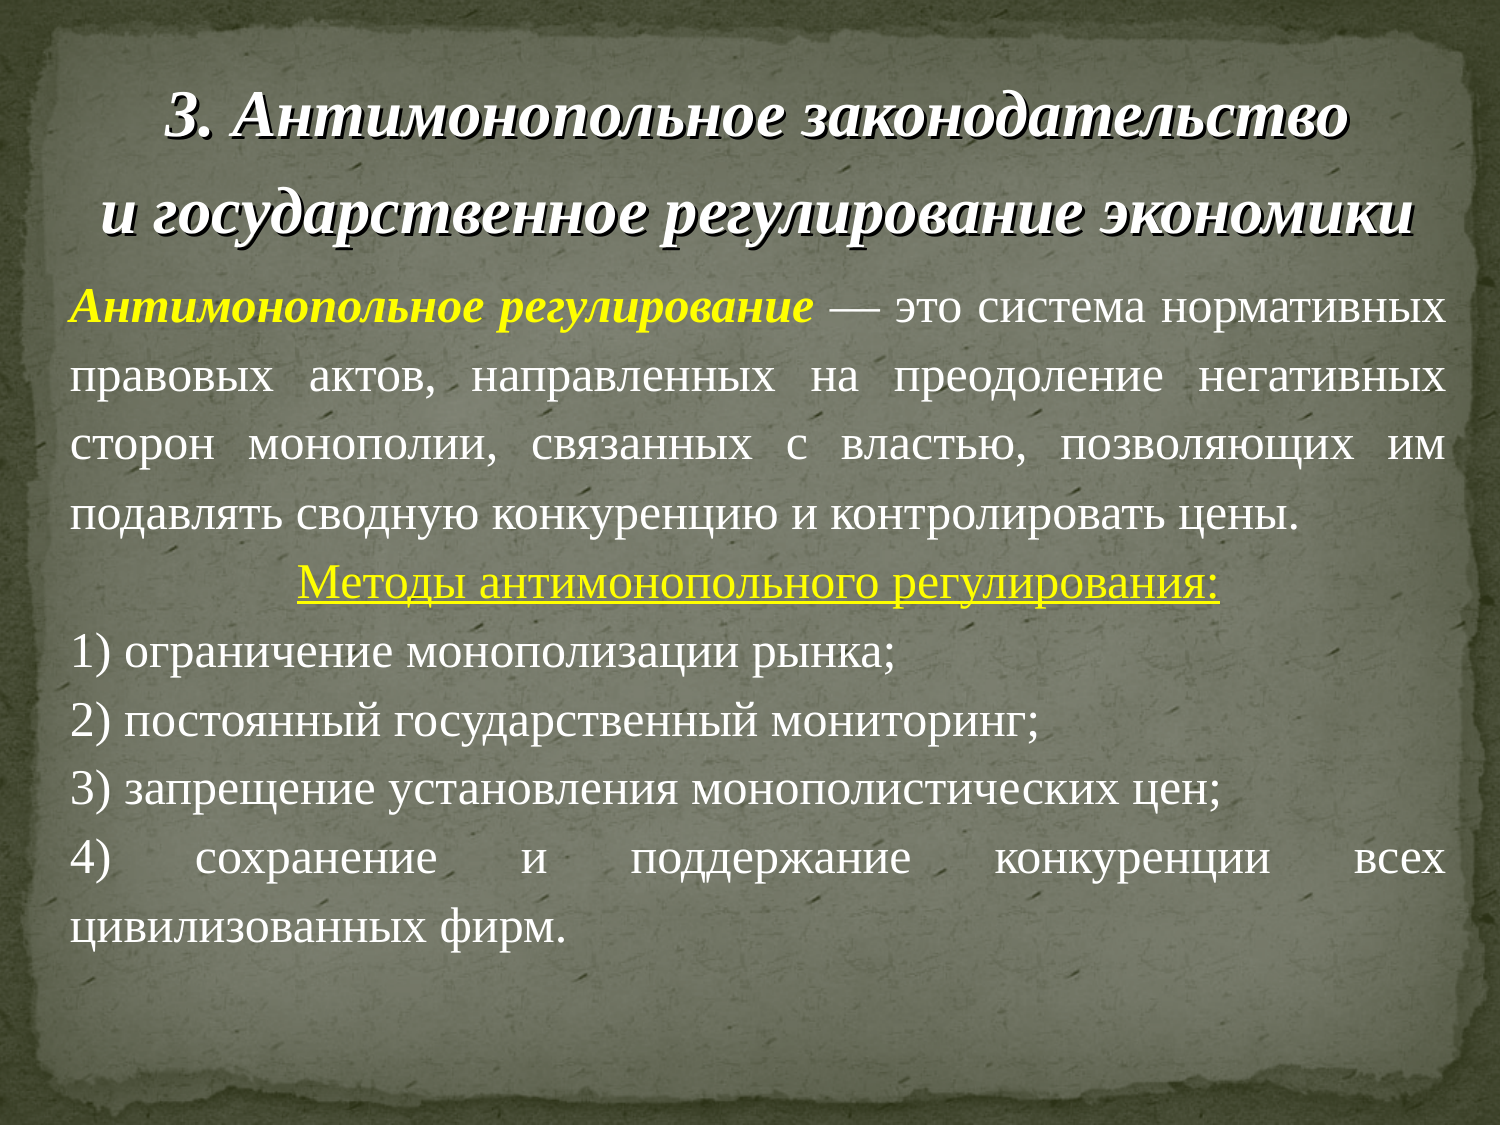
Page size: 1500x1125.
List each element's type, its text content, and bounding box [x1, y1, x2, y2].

text_box 3. Антимонопольное законодательство и государственное регулирование экономики Антимонопольное регулирование — это система нормативных правовых актов, направленных на преодоление негативных сторон монополии, связанных с властью, позволяющих им подавлять сводную конкуренцию и контролировать цены. Методы антимонопольного регулирования: 1) ограничение монополизации рынка; 2) постоянный государственный мониторинг; 3) запрещение установления монополистических цен; 4) сохранение и поддержание конкуренции всех цивилизованных фирм. [55, 62, 1471, 995]
